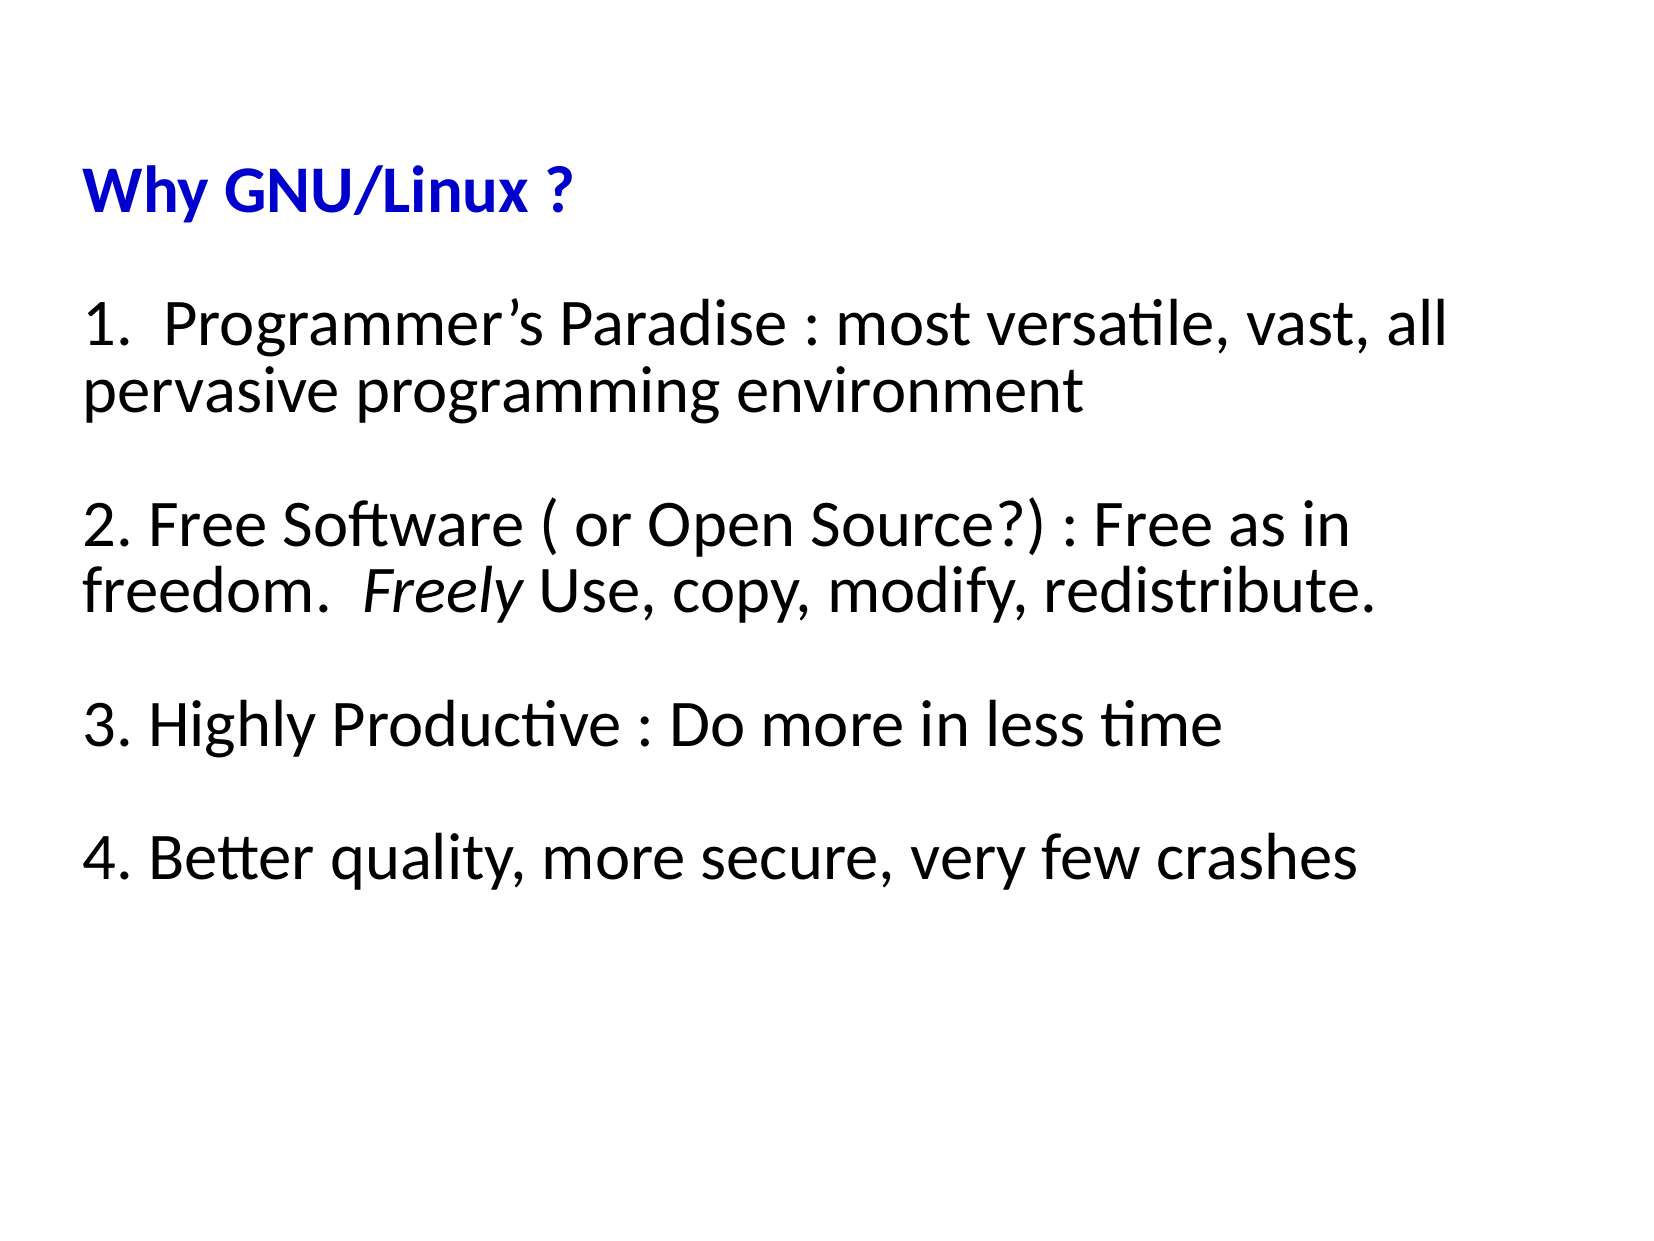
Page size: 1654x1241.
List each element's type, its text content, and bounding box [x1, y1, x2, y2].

subtitle Why GNU/Linux ? 1. Programmer’s Paradise : most versatile, vast, all pervasive programming environment 2. Free Software ( or Open Source?) : Free as in freedom. Freely Use, copy, modify, redistribute. 3. Highly Productive : Do more in less time 4. Better quality, more secure, very few crashes [82, 49, 1571, 1010]
